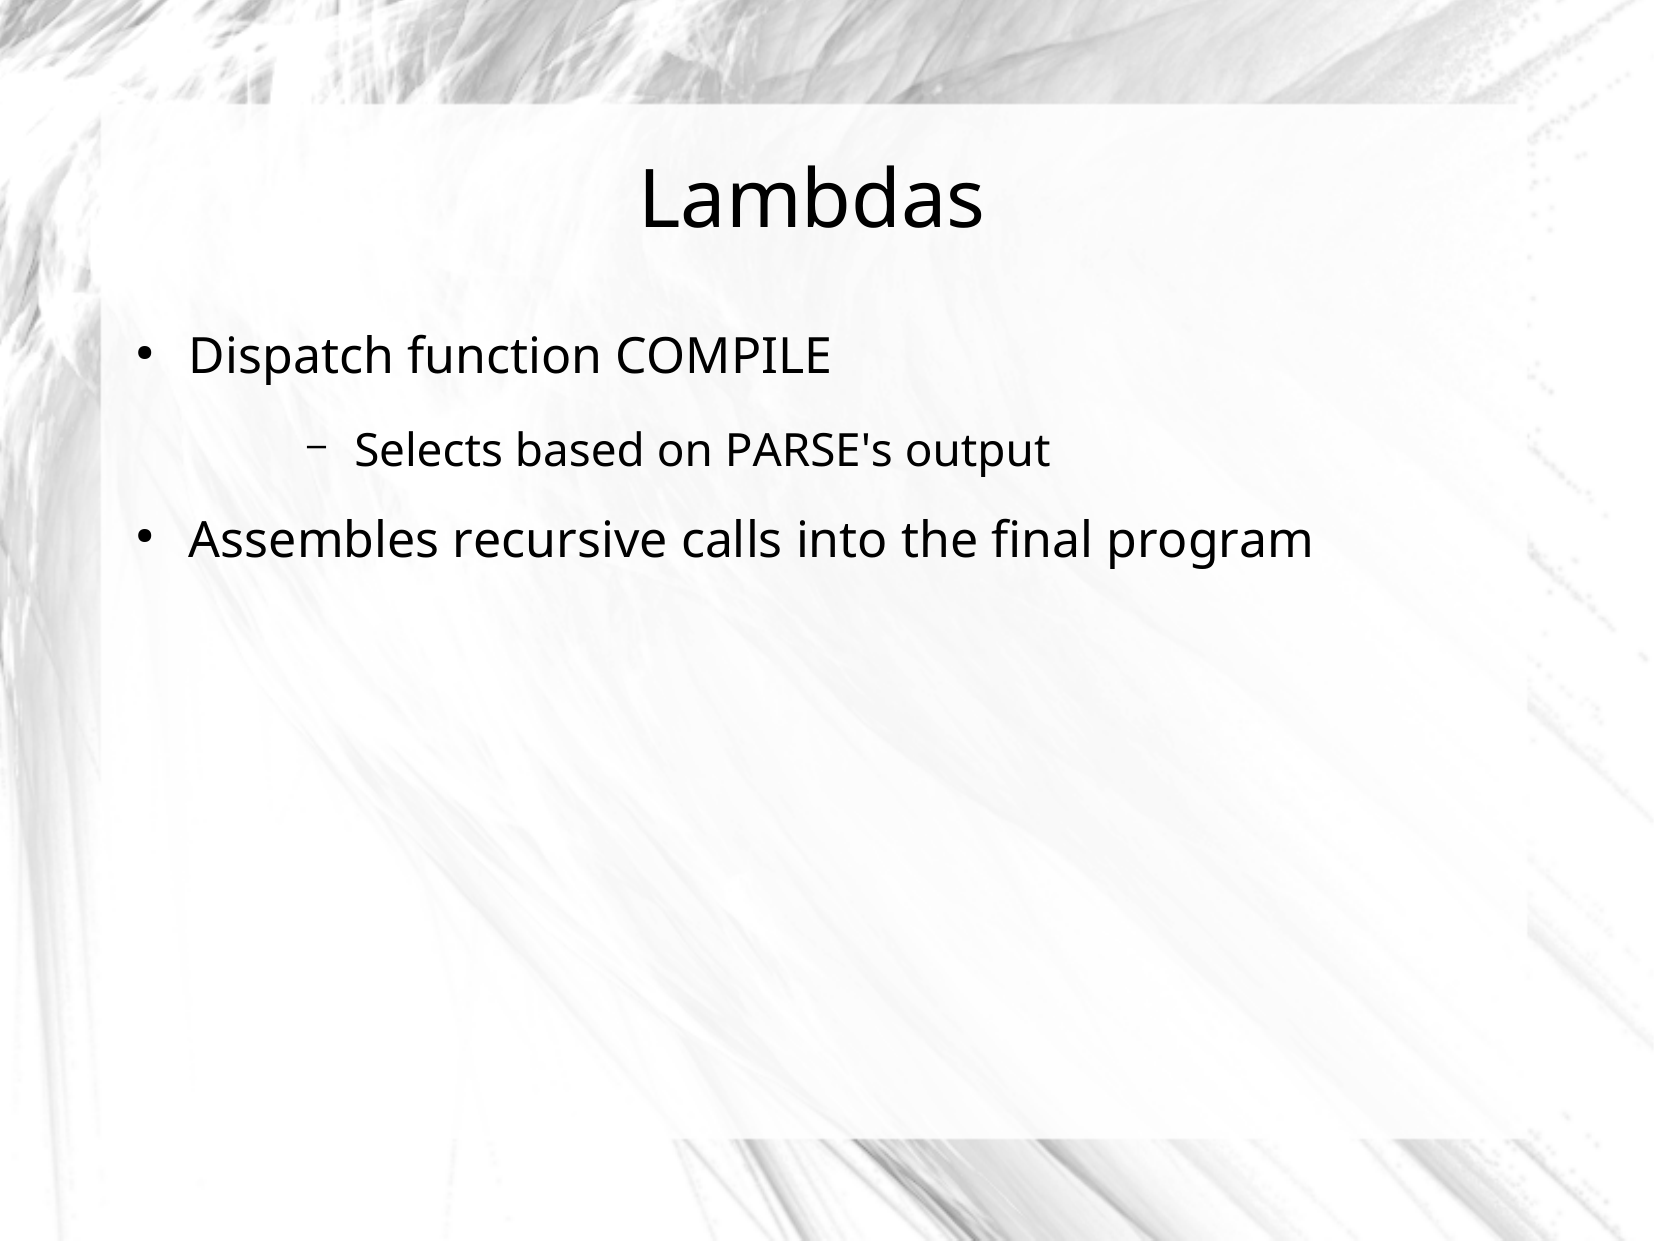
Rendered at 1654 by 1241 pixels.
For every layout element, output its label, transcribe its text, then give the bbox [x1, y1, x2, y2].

list Dispatch function COMPILE Selects based on PARSE's output Assembles recursive calls into the final program [118, 319, 1571, 1040]
picture [0, 0, 1654, 1241]
title Lambdas [118, 112, 1506, 281]
